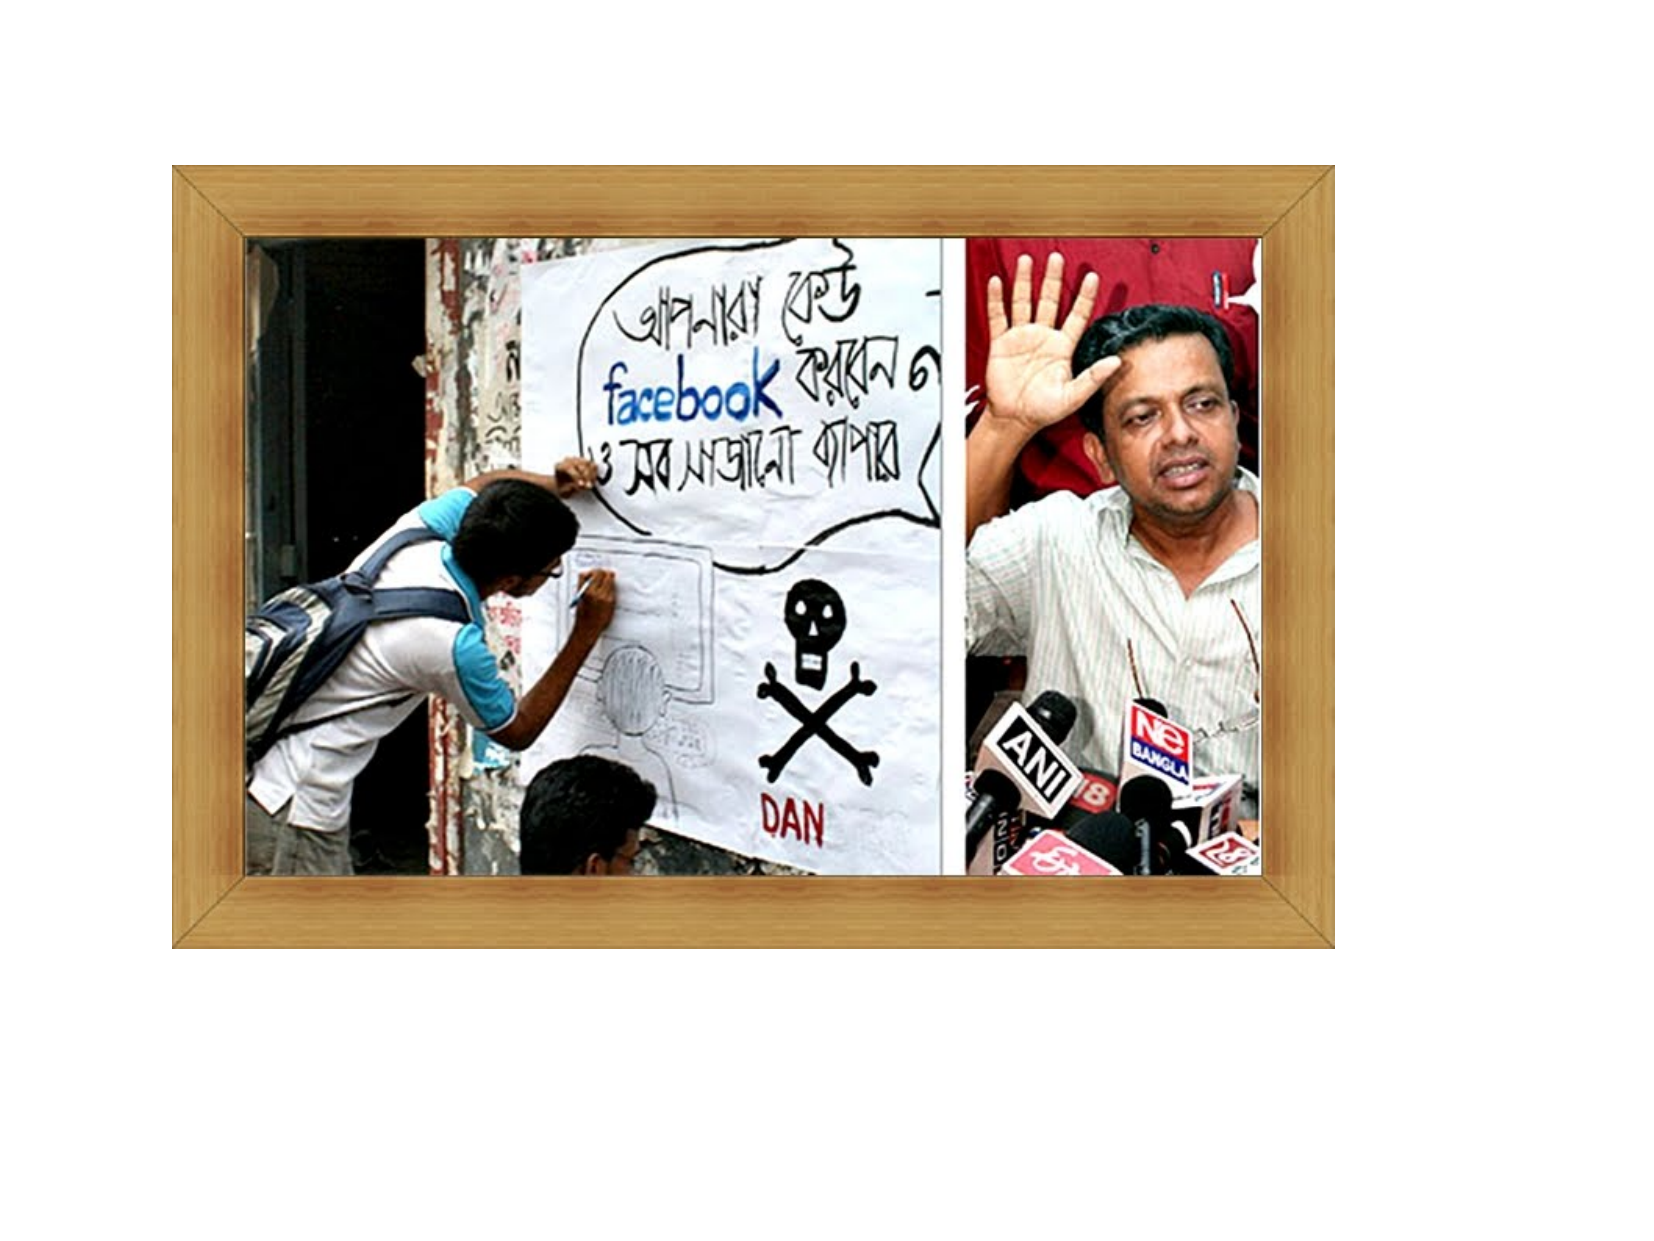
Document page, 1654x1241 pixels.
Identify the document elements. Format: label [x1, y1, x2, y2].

picture [172, 165, 1335, 949]
